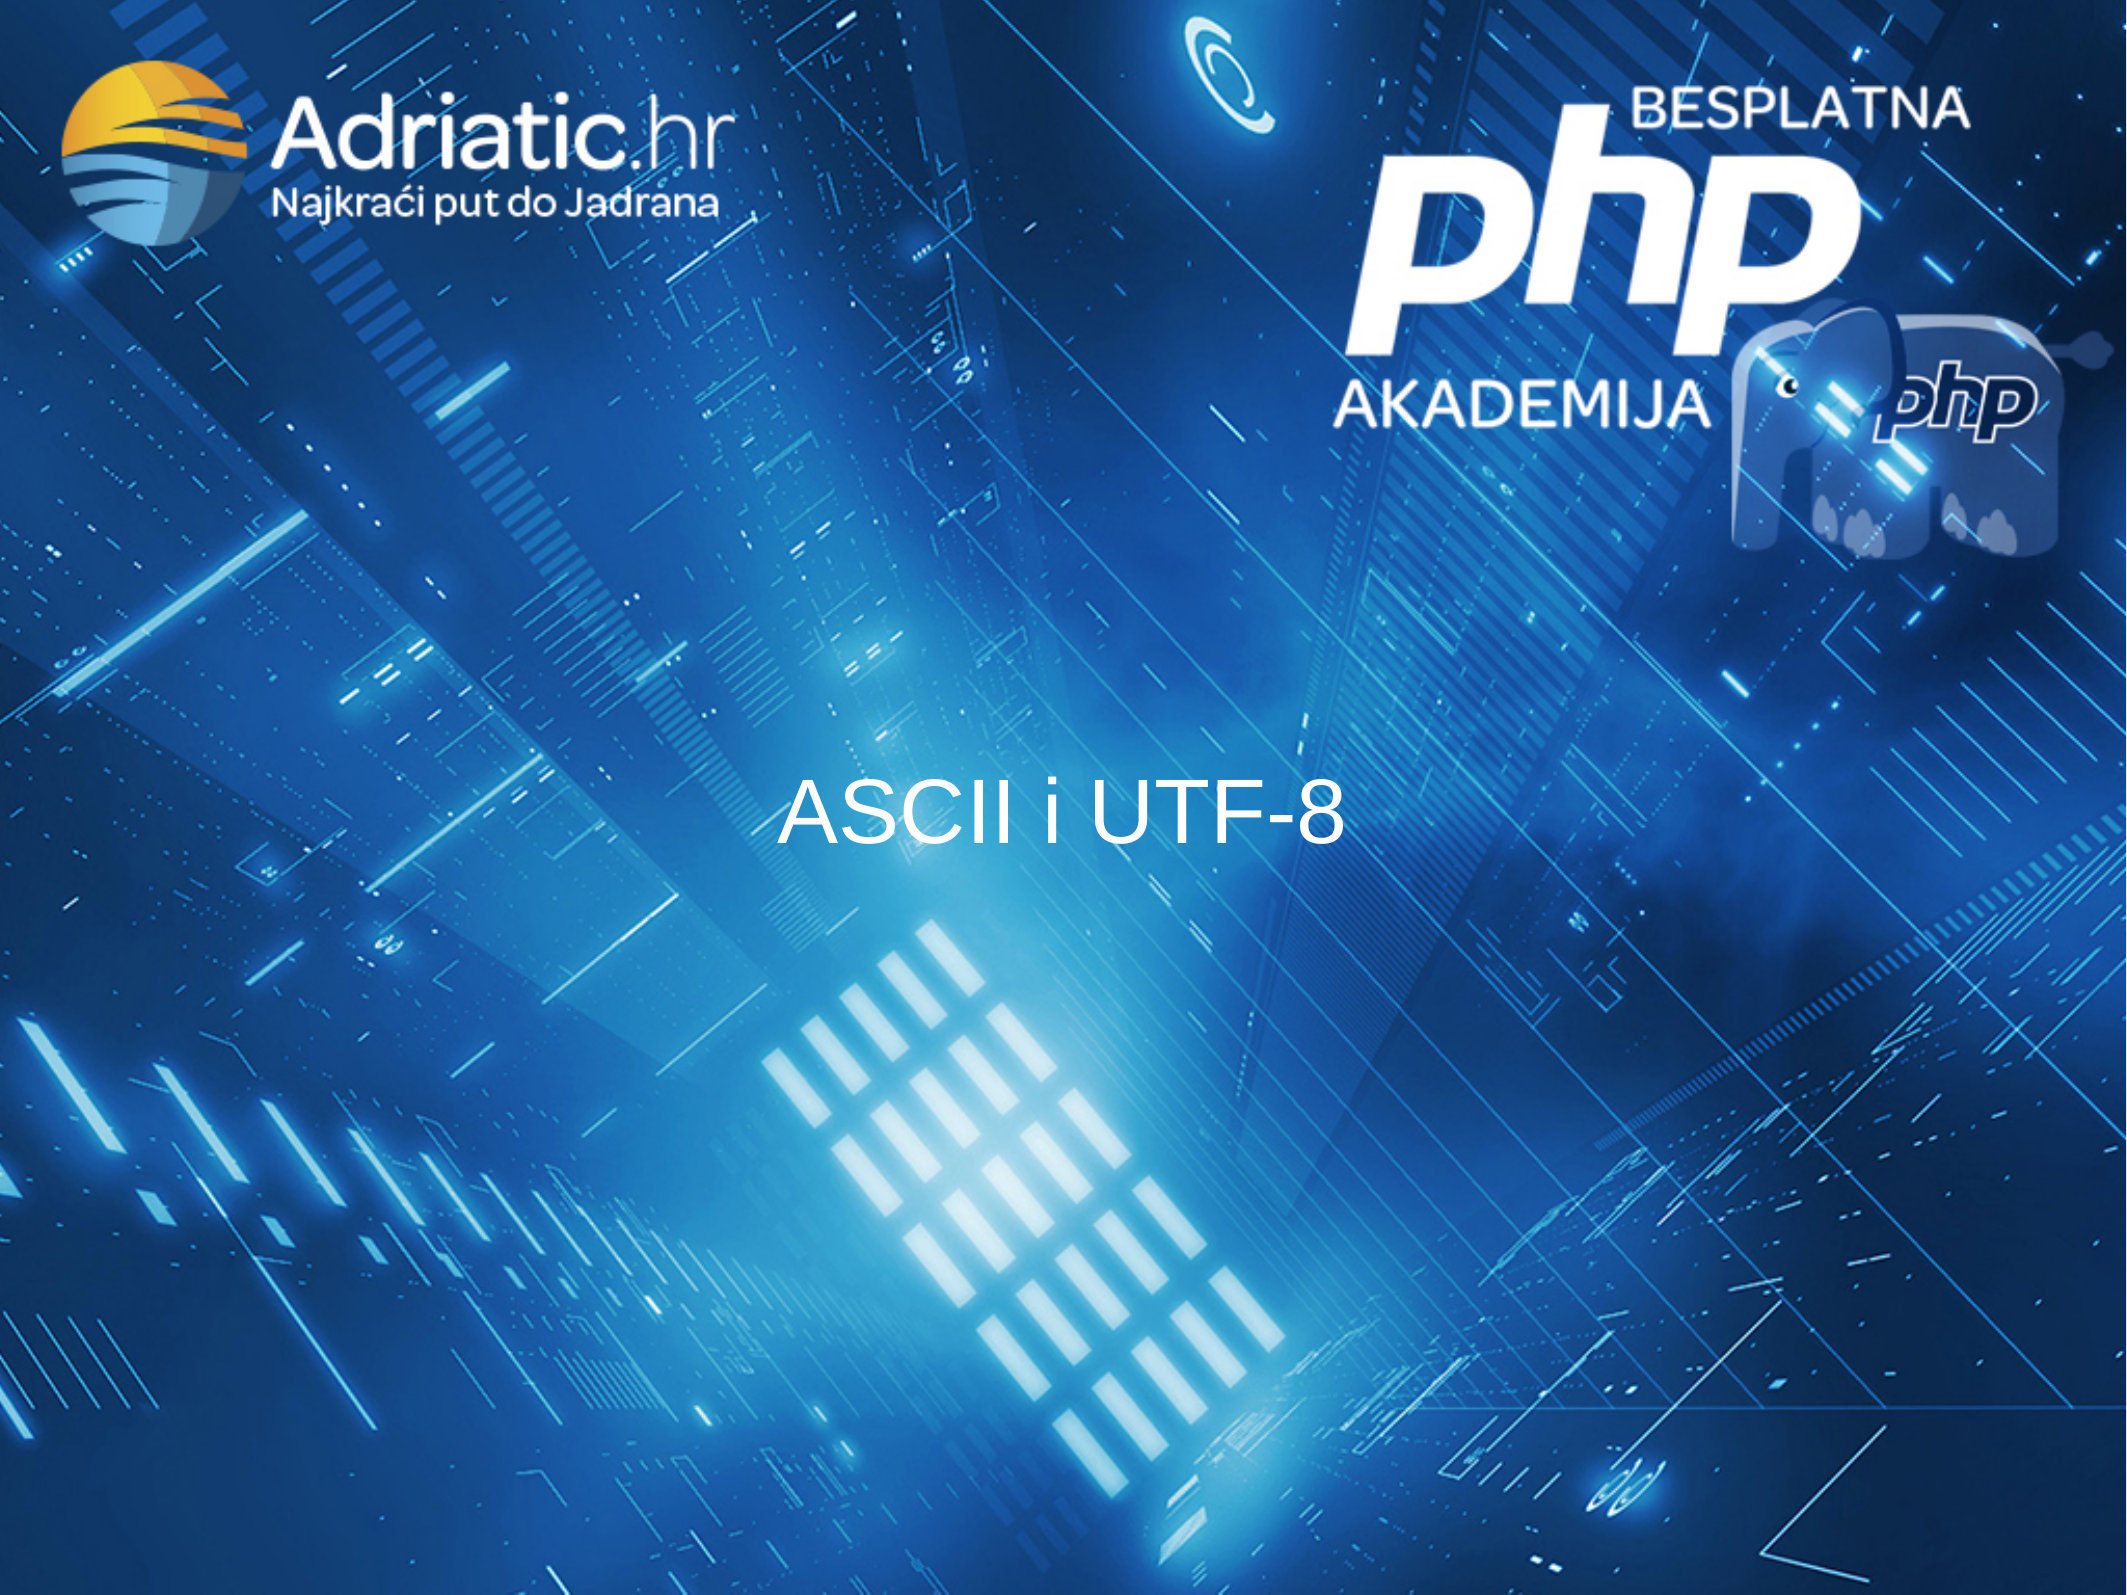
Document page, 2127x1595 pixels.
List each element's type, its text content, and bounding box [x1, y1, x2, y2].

title ASCII i UTF-8 [106, 678, 2020, 945]
picture [0, 0, 2127, 1595]
